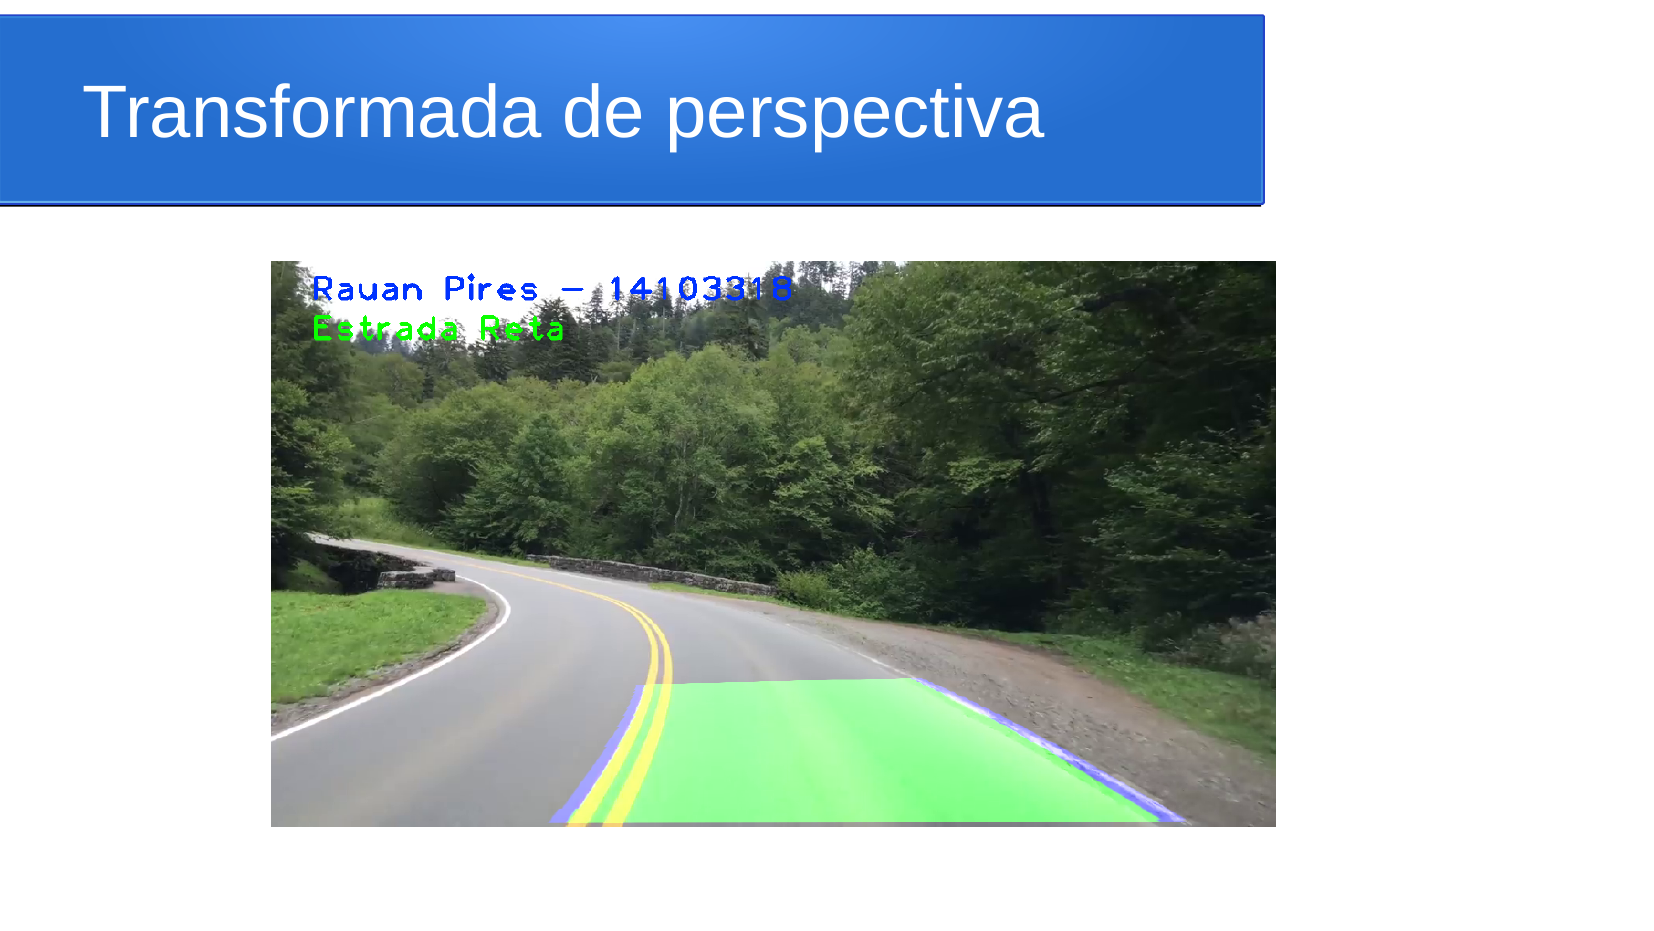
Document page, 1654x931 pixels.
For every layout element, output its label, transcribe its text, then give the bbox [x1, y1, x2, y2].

picture [271, 261, 1276, 827]
title Transformada de perspectiva [82, 35, 1235, 189]
